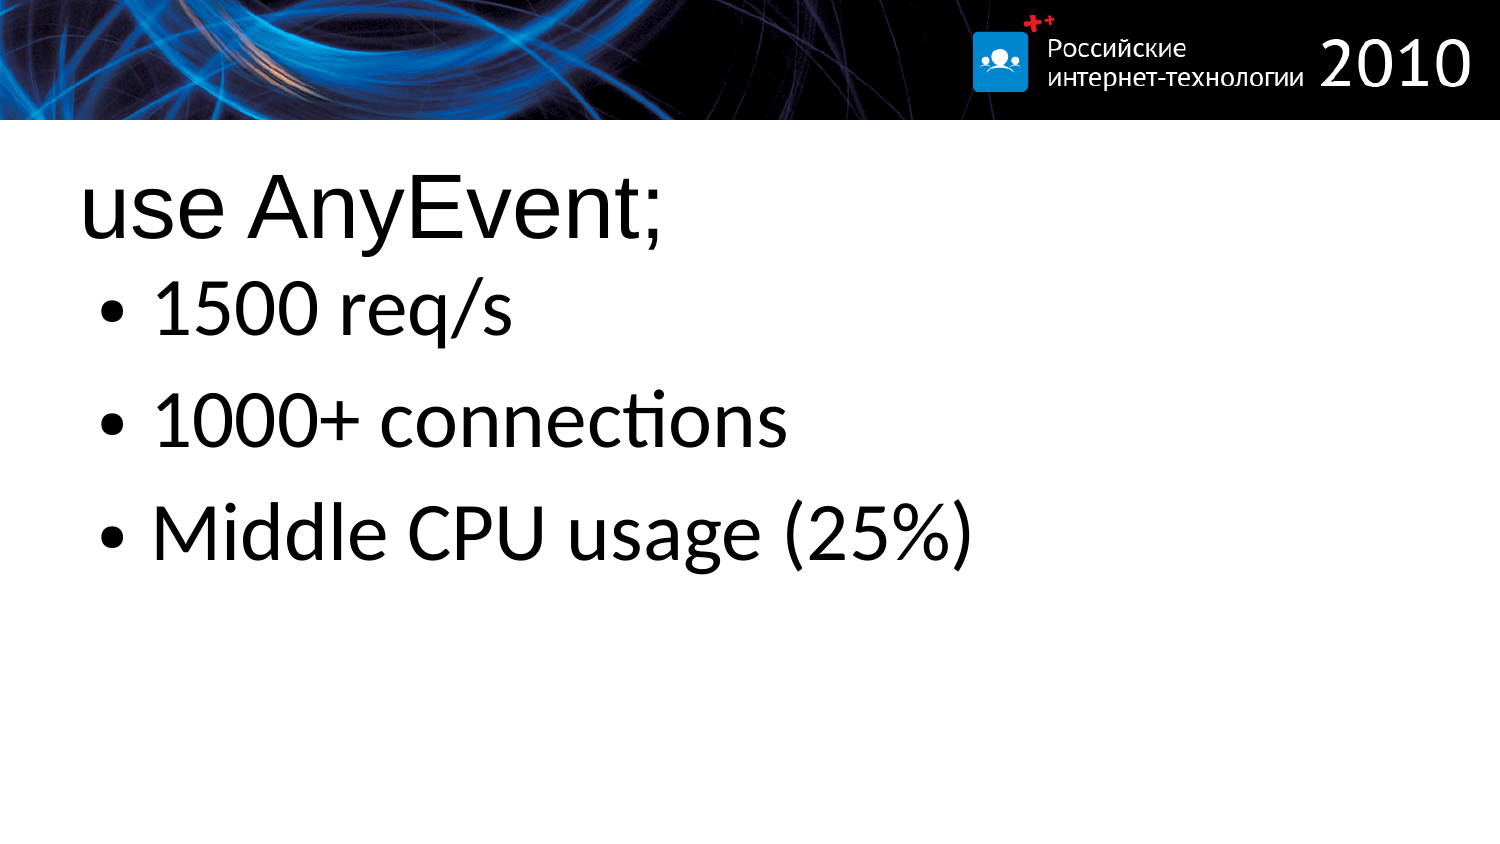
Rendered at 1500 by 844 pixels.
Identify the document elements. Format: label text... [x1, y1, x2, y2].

list 1500 req/s 1000+ connections Middle CPU usage (25%) [79, 272, 1430, 750]
title use AnyEvent; [79, 149, 1430, 264]
picture [0, 0, 1500, 120]
